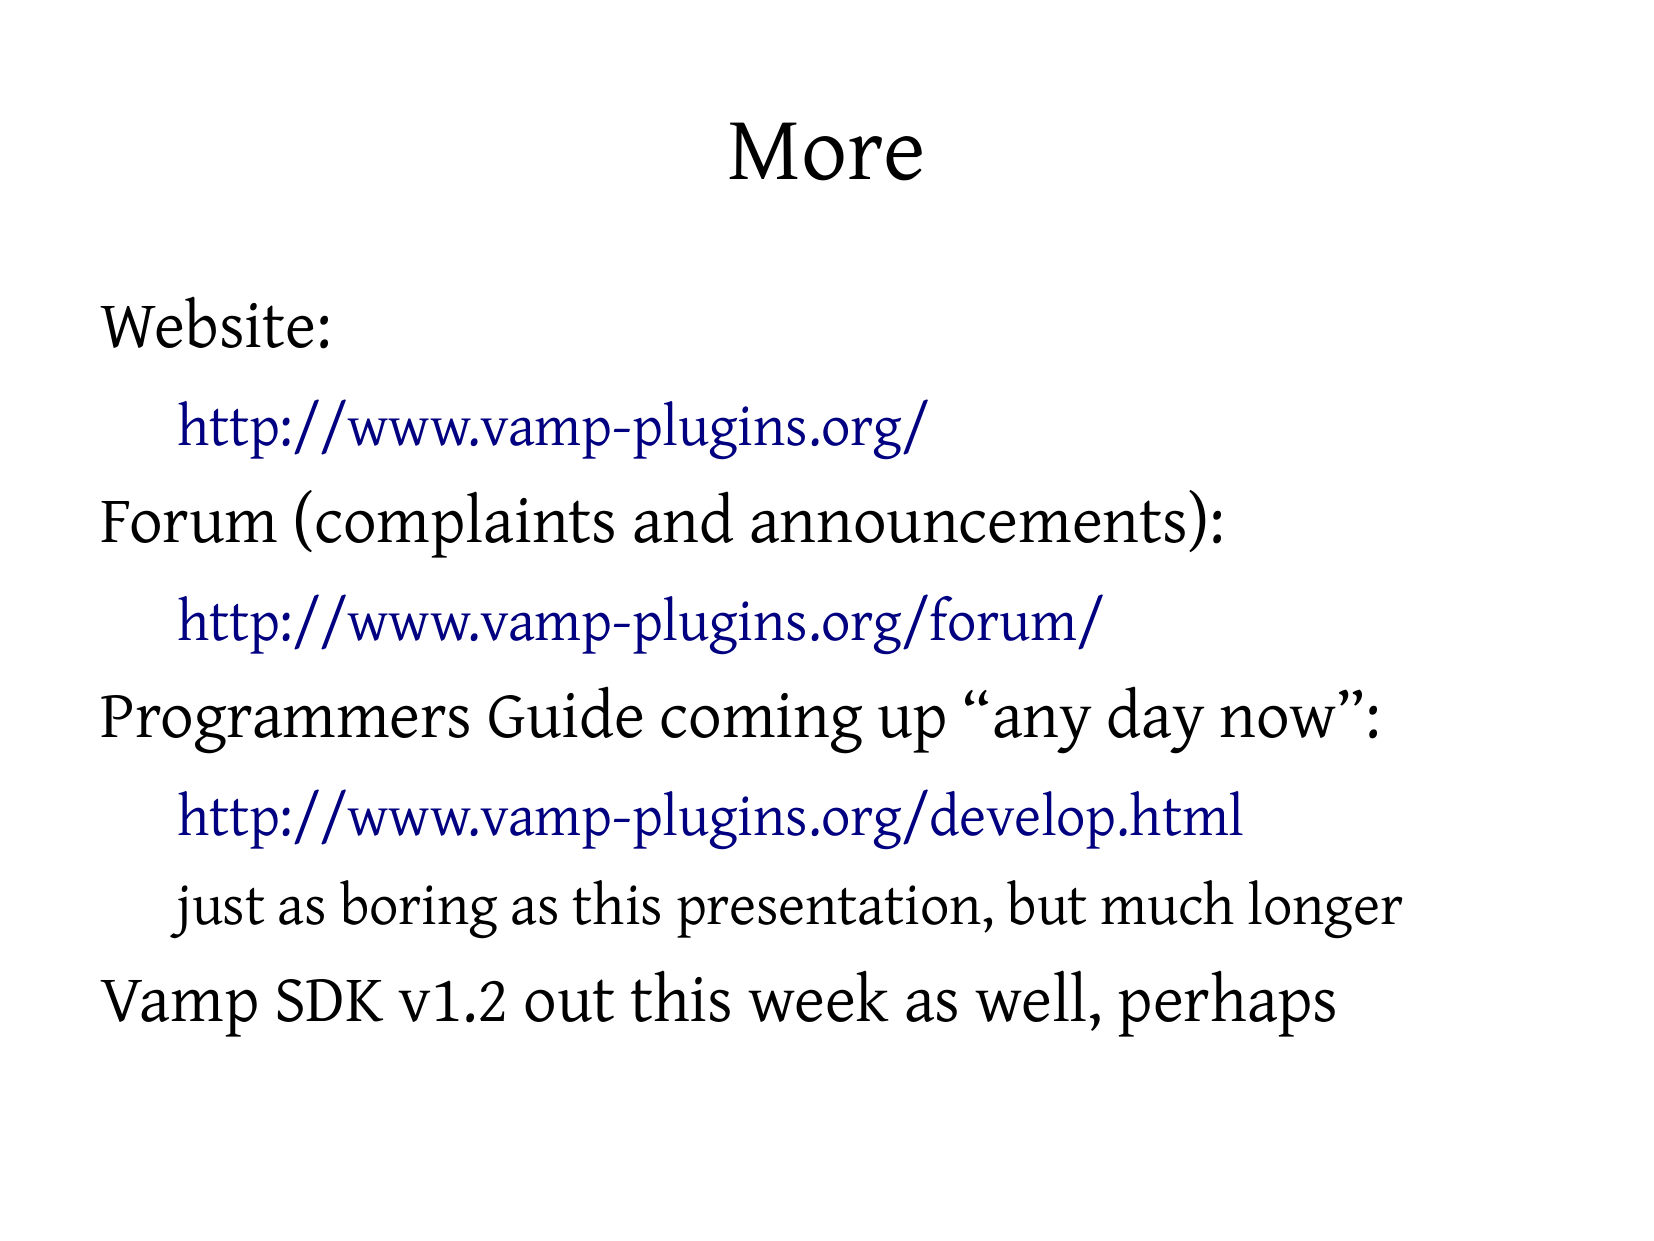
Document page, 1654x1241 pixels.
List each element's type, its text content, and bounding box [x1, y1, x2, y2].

list Website: http://www.vamp-plugins.org/ Forum (complaints and announcements): http://www.vamp-plugins.org/forum/ Programmers Guide coming up “any day now”: http://www.vamp-plugins.org/develop.html just as boring as this presentation, but much longer Vamp SDK v1.2 out this week as well, perhaps [82, 290, 1571, 1094]
title More [82, 56, 1571, 250]
